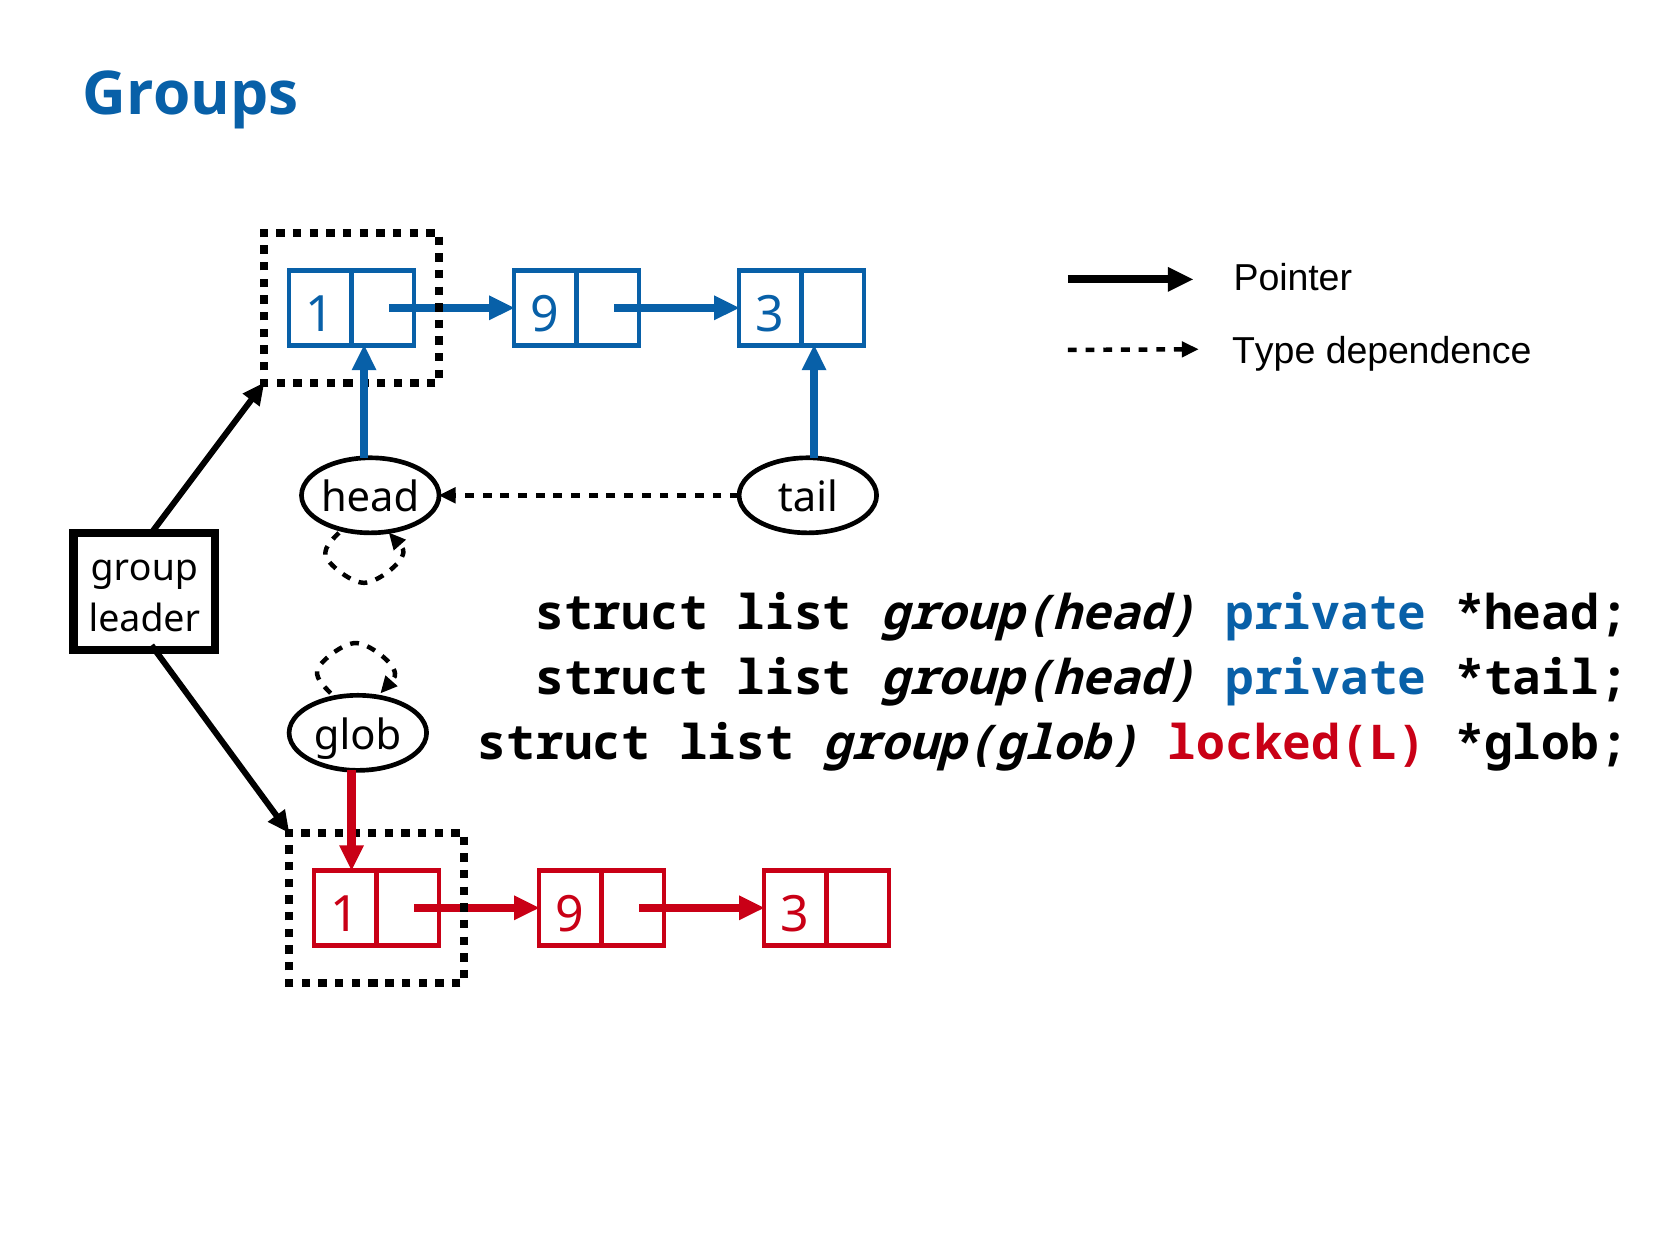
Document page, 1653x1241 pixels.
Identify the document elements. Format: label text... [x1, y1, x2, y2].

text_box 1 [290, 270, 350, 354]
text_box tail [739, 457, 877, 533]
text_box 9 [540, 870, 600, 954]
text_box group leader [73, 532, 216, 651]
text_box struct list group(head) private *head; struct list group(head) private *tail; struct list group(glob) locked(L) *glob; [451, 570, 1643, 782]
text_box 3 [740, 270, 800, 354]
text_box 3 [765, 870, 825, 954]
text_box Type dependence [1217, 322, 1547, 379]
text_box 9 [515, 270, 575, 354]
text_box Pointer [1218, 248, 1367, 306]
text_box 1 [315, 870, 375, 954]
title Groups [82, 49, 1572, 211]
text_box head [301, 457, 439, 533]
text_box glob [289, 695, 427, 771]
